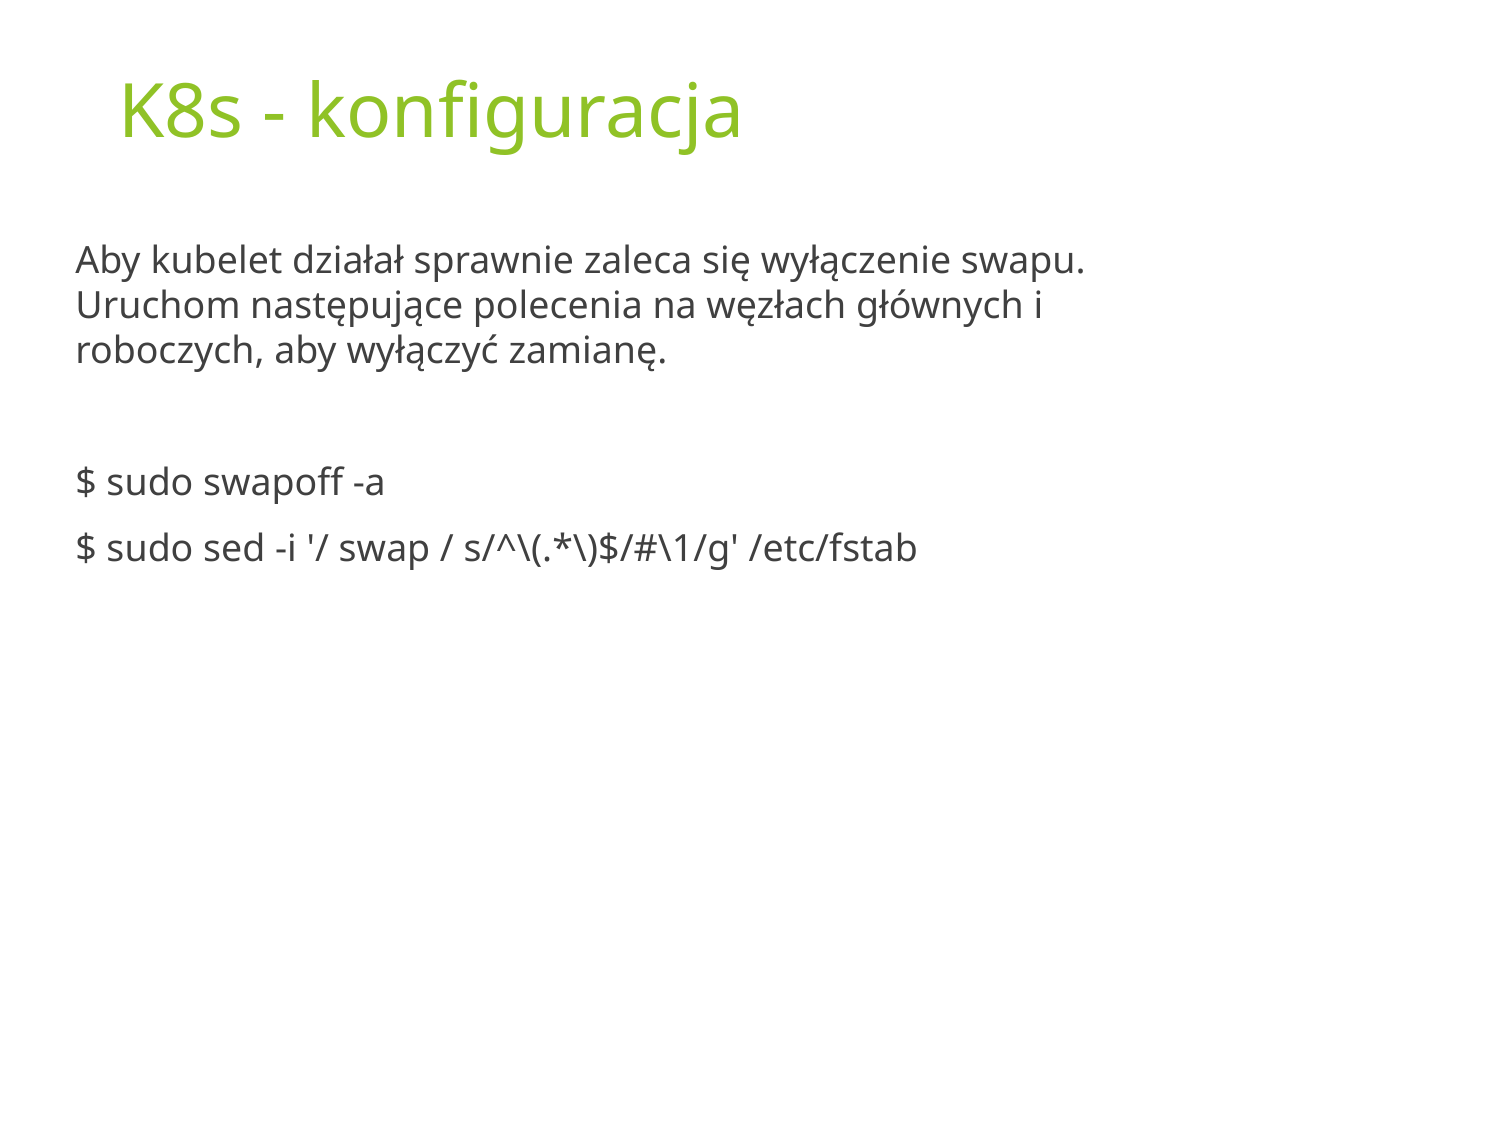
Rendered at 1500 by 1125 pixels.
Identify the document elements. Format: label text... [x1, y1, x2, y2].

list Aby kubelet działał sprawnie zaleca się wyłączenie swapu. Uruchom następujące polecenia na węzłach głównych i roboczych, aby wyłączyć zamianę. $ sudo swapoff -a $ sudo sed -i '/ swap / s/^\(.*\)$/#\1/g' /etc/fstab [60, 162, 1225, 1125]
title K8s - konfiguracja [103, 54, 1145, 162]
